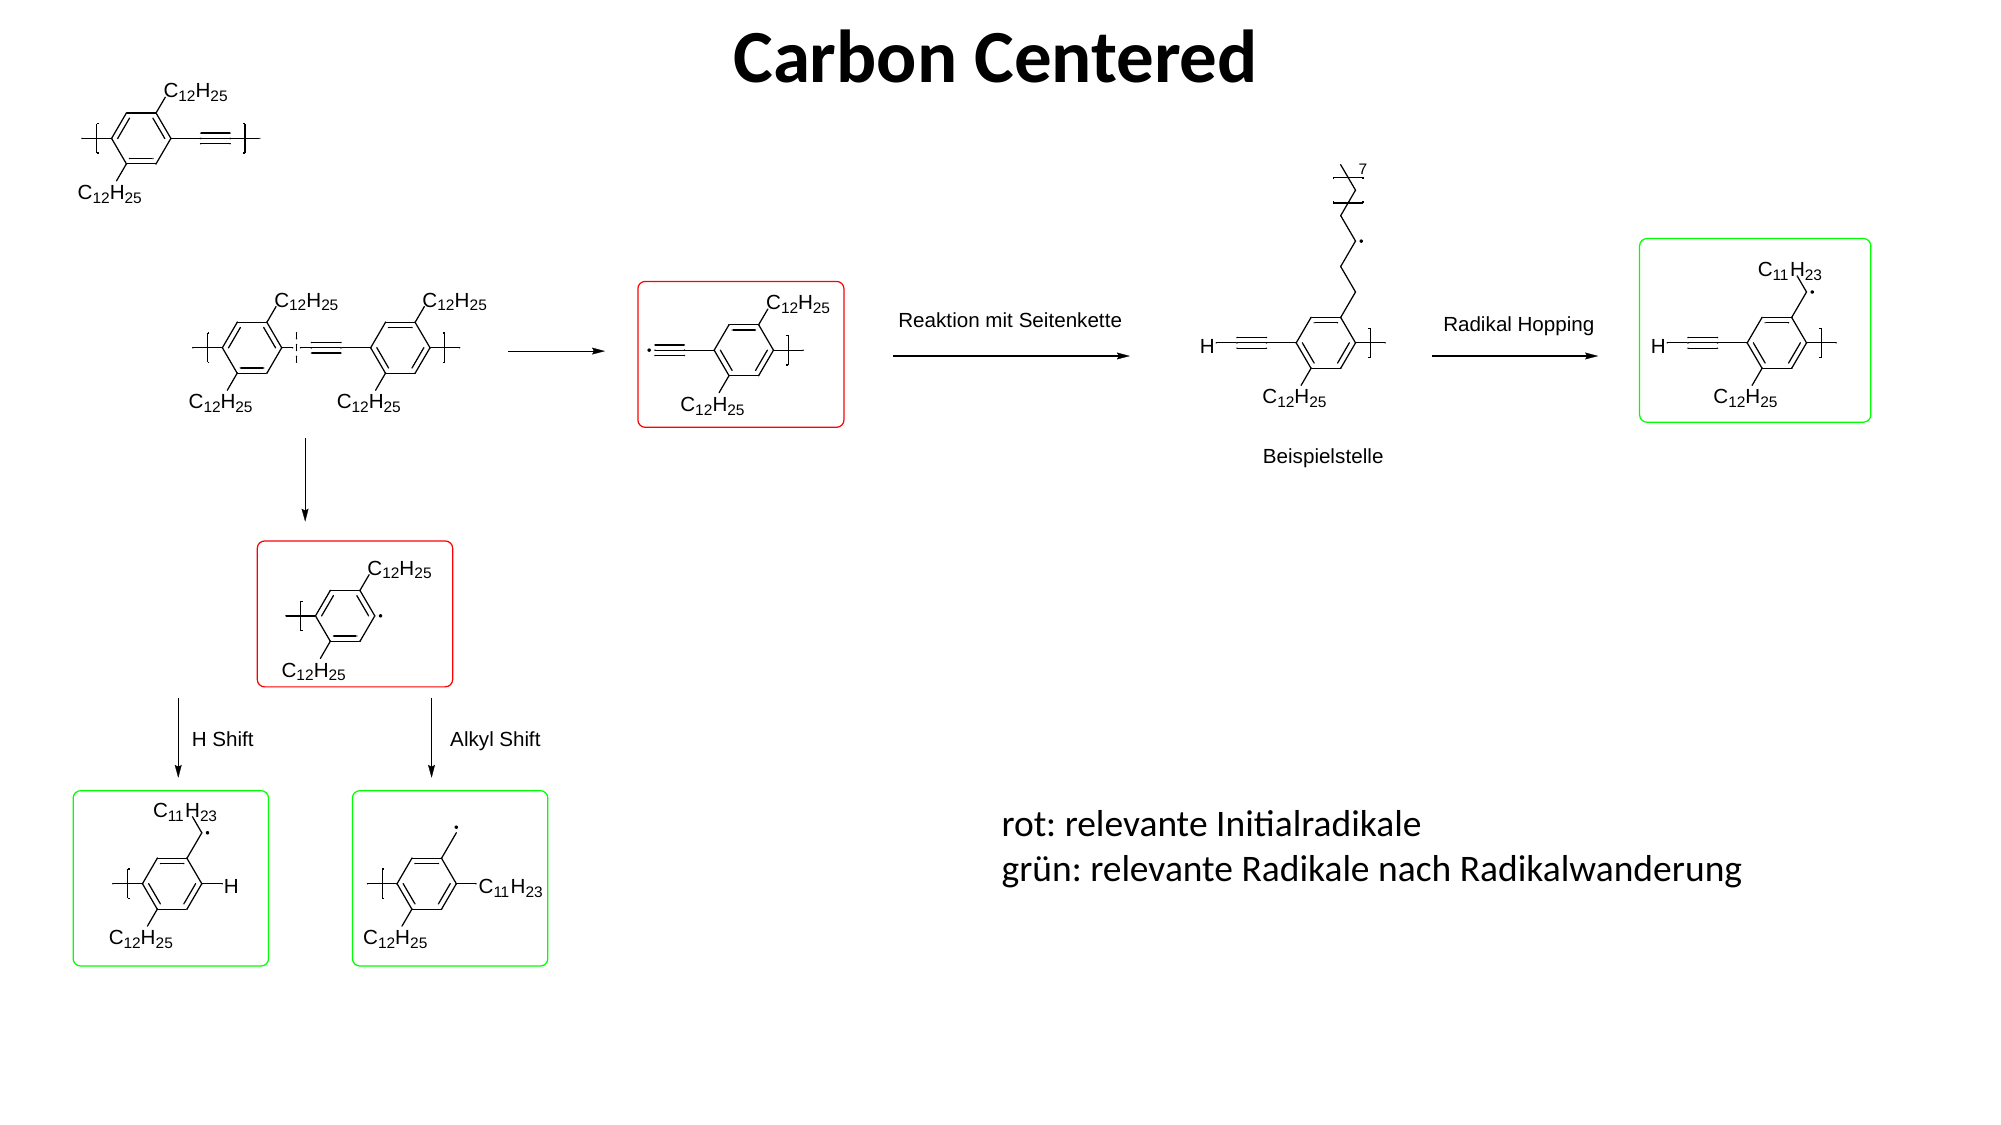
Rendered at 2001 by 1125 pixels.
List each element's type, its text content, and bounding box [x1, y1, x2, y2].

text_box Carbon Centered [718, 0, 1274, 105]
chart [69, 75, 1898, 991]
text_box rot: relevante Initialradikale grün: relevante Radikale nach Radikalwanderung [986, 791, 1758, 897]
